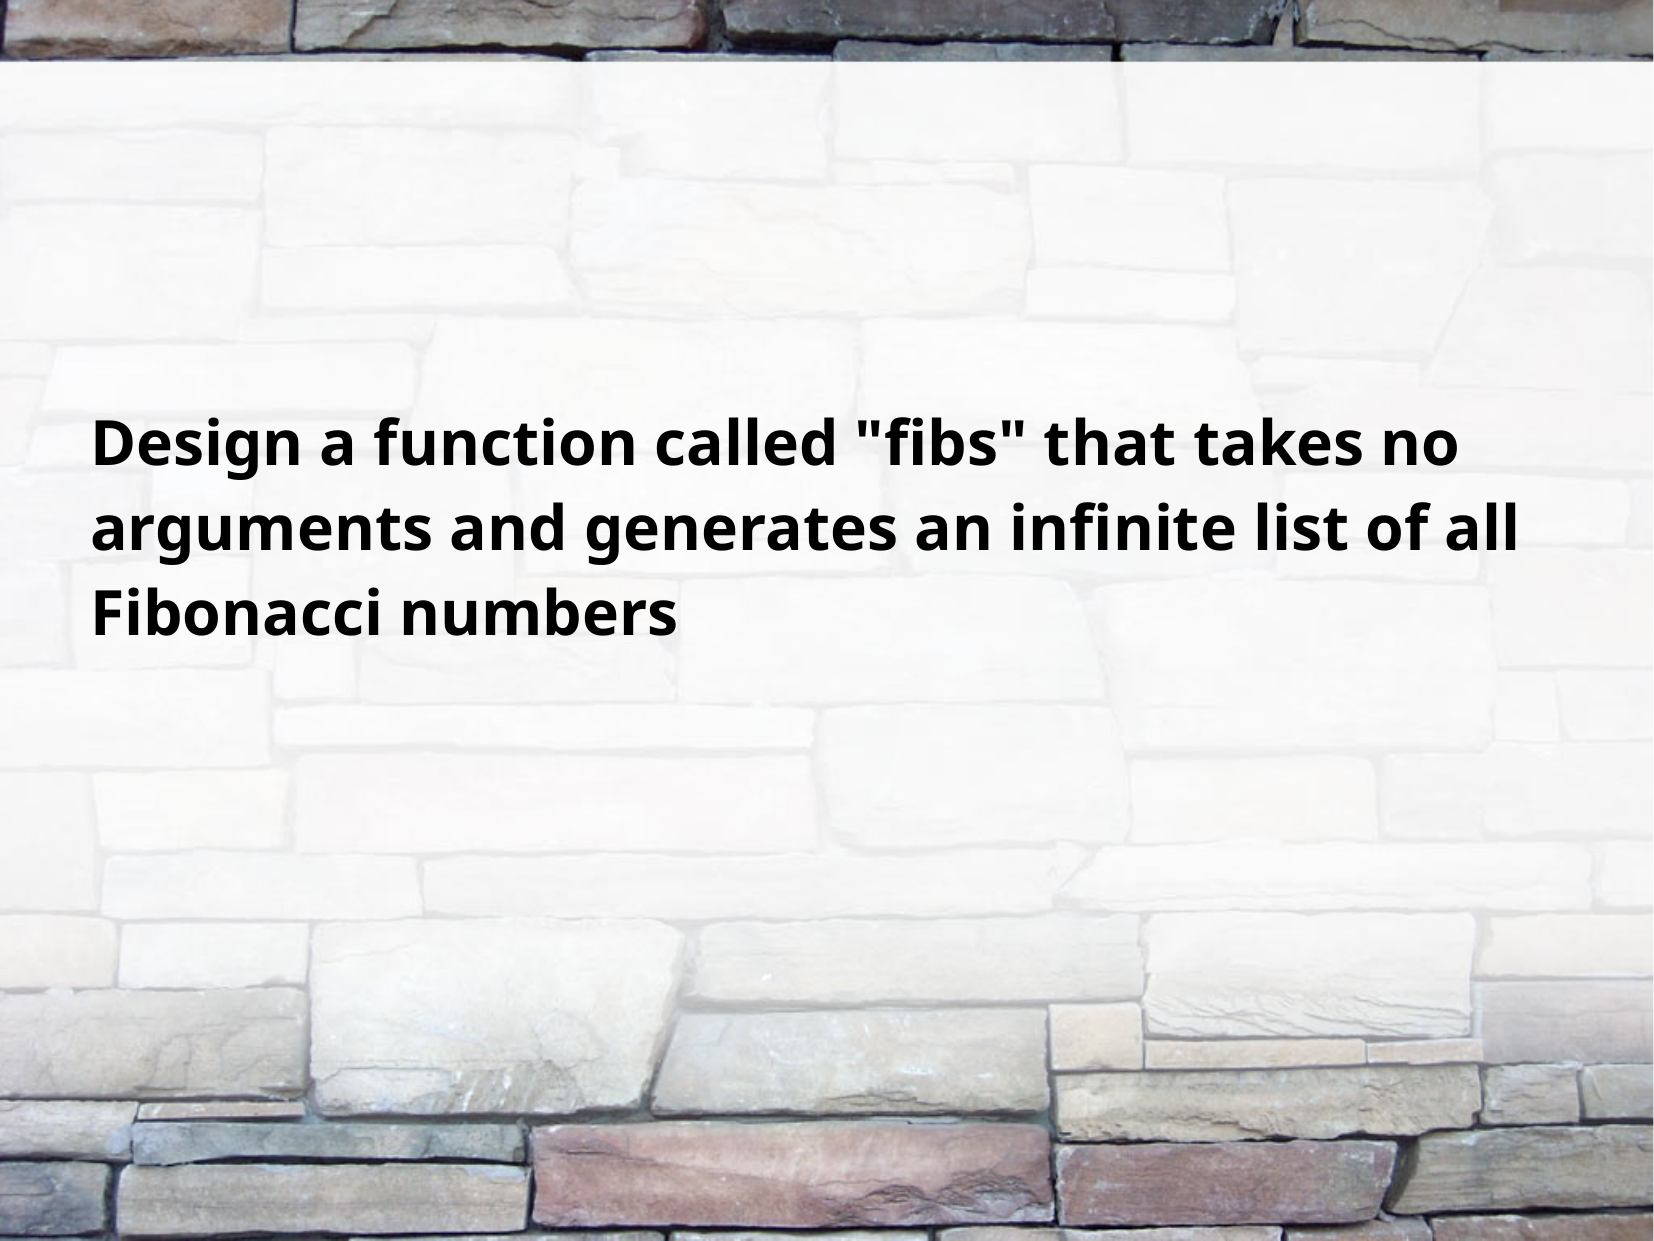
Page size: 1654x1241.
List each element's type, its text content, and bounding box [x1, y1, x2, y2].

subtitle Design a function called "fibs" that takes no arguments and generates an infinite list of all Fibonacci numbers [90, 45, 1571, 1066]
picture [0, 0, 1654, 1241]
